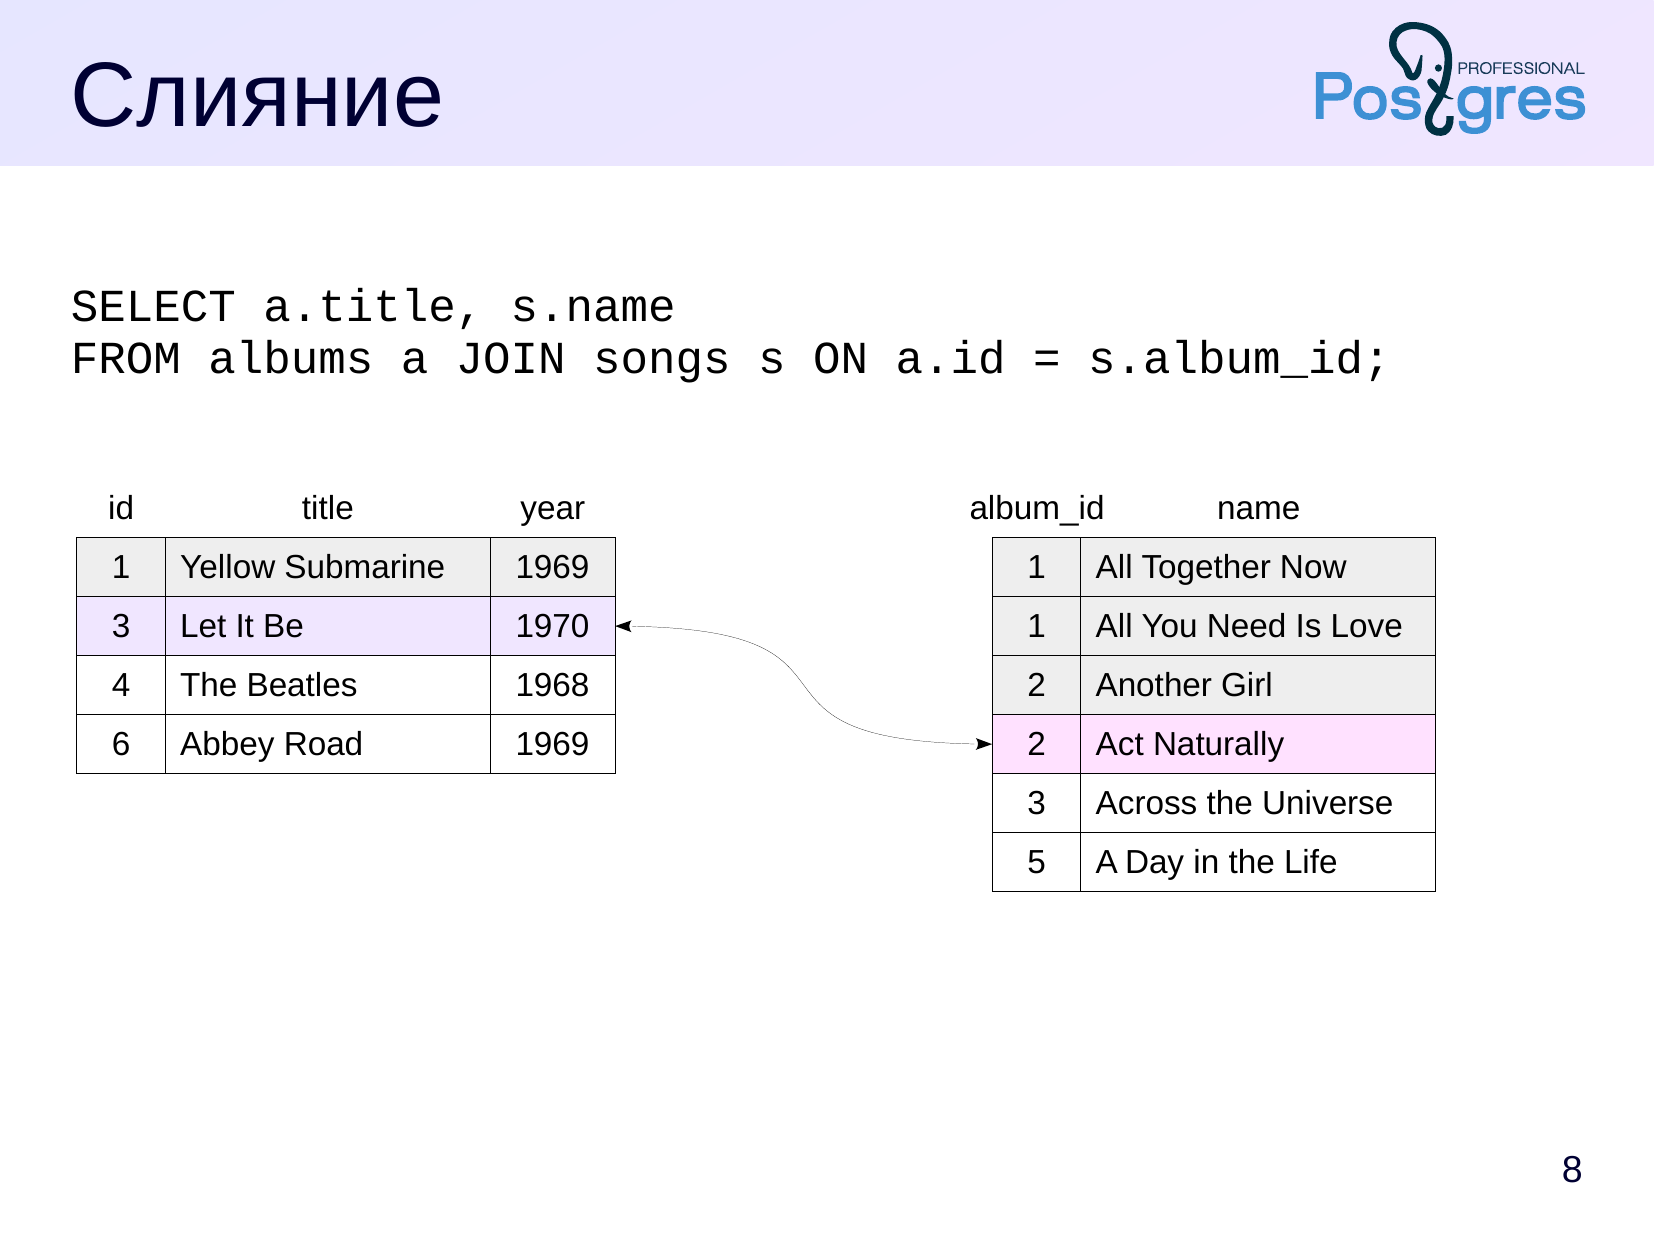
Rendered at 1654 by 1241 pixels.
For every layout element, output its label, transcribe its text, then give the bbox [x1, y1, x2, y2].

text_box 1 [992, 537, 1080, 596]
list SELECT a.title, s.name FROM albums a JOIN songs s ON a.id = s.album_id; [70, 283, 1583, 1141]
text_box Let It Be [165, 597, 490, 656]
title Слияние [70, 43, 1241, 147]
text_box title [165, 478, 490, 537]
text_box 2 [992, 714, 1080, 773]
text_box 1 [992, 596, 1080, 656]
text_box 1 [76, 537, 165, 597]
text_box 6 [76, 715, 165, 774]
text_box Act Naturally [1080, 714, 1436, 773]
text_box All You Need Is Love [1080, 596, 1436, 656]
text_box Across the Universe [1080, 773, 1436, 833]
text_box 4 [76, 656, 165, 715]
text_box year [490, 478, 616, 537]
text_box Another Girl [1080, 656, 1436, 714]
text_box name [1082, 478, 1436, 537]
text_box album_id [993, 478, 1082, 537]
text_box 3 [992, 773, 1080, 833]
text_box The Beatles [165, 656, 490, 715]
text_box All Together Now [1080, 537, 1436, 596]
text_box 1970 [490, 597, 616, 656]
text_box id [76, 478, 165, 537]
text_box 1968 [490, 656, 616, 715]
text_box Yellow Submarine [165, 537, 490, 597]
text_box 2 [992, 656, 1080, 714]
text_box 5 [992, 833, 1080, 892]
text_box A Day in the Life [1080, 833, 1436, 892]
text_box Abbey Road [165, 715, 490, 774]
text_box 1969 [490, 537, 616, 597]
text_box 1969 [490, 715, 616, 774]
text_box 3 [76, 597, 165, 656]
